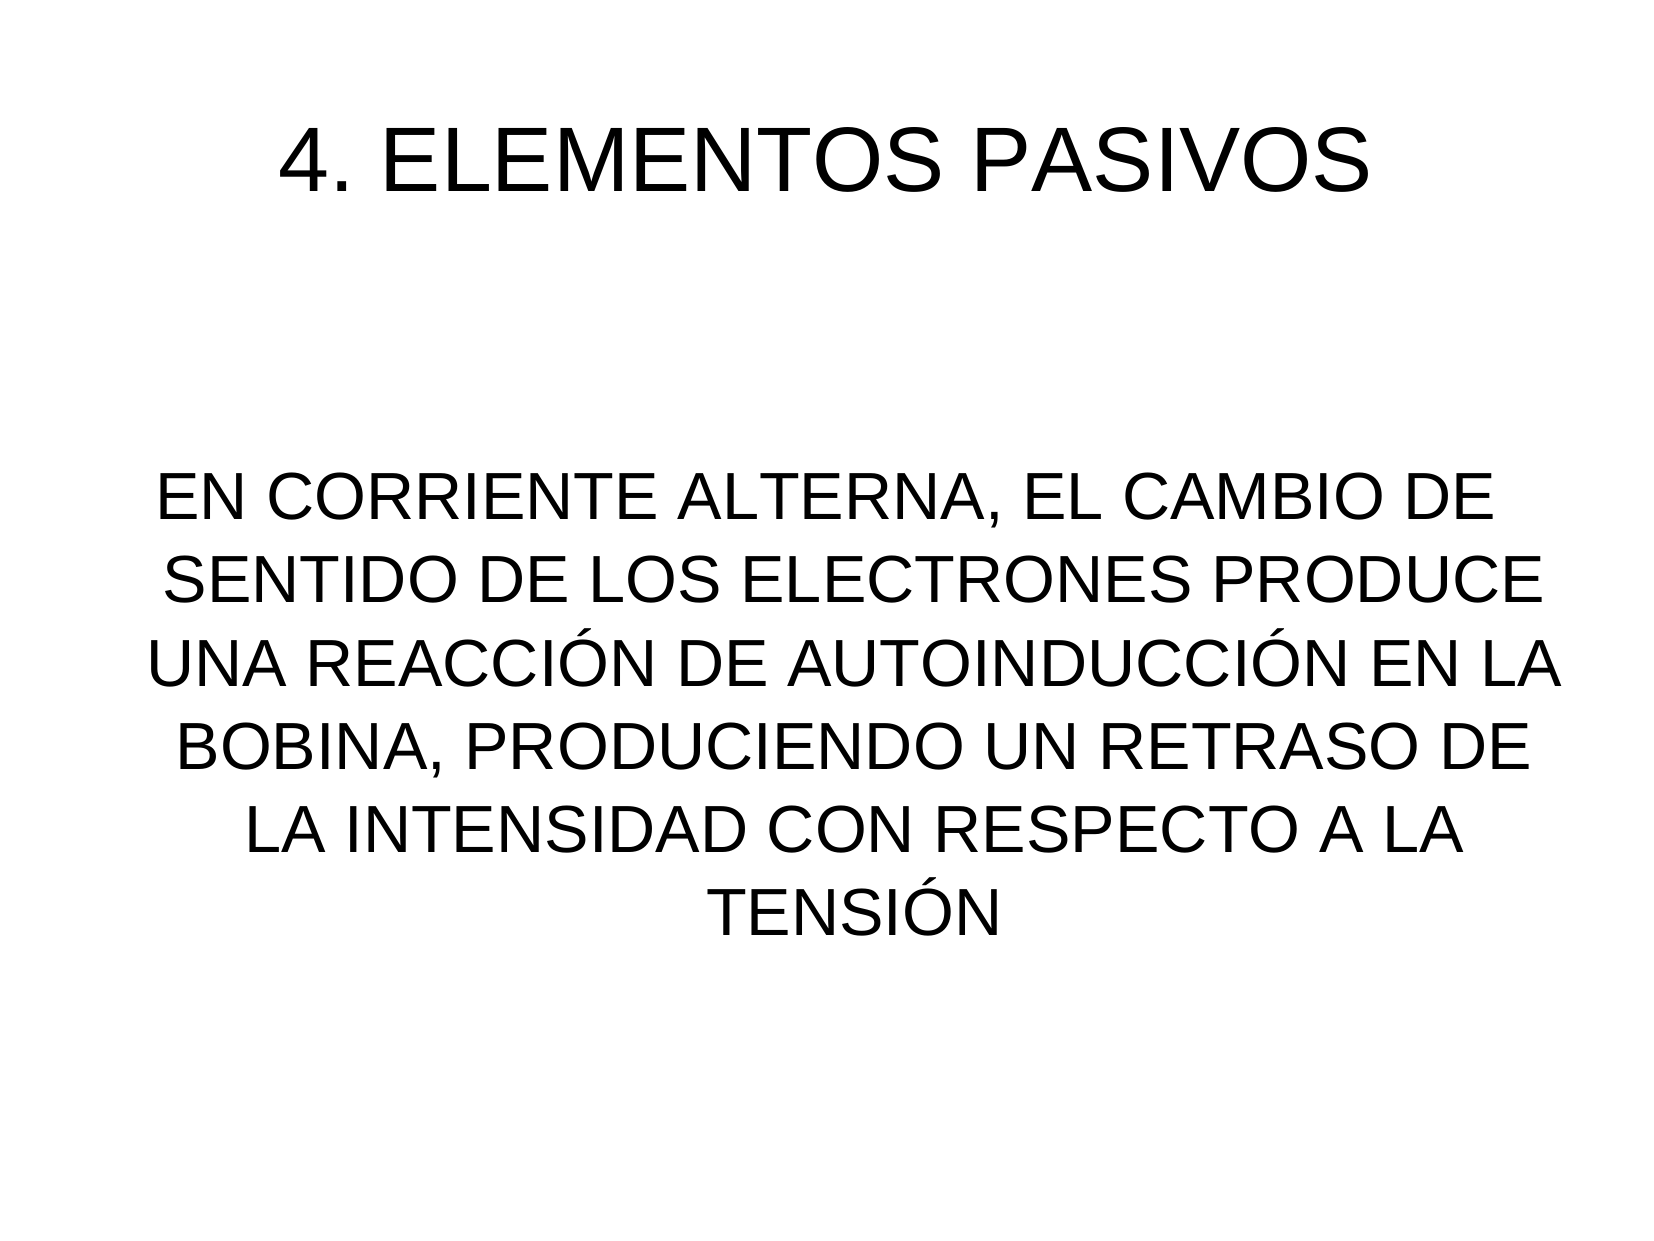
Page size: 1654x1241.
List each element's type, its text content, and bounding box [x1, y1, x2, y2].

title 4. ELEMENTOS PASIVOS [82, 38, 1571, 268]
subtitle EN CORRIENTE ALTERNA, EL CAMBIO DE SENTIDO DE LOS ELECTRONES PRODUCE UNA REACCIÓN DE AUTOINDUCCIÓN EN LA BOBINA, PRODUCIENDO UN RETRASO DE LA INTENSIDAD CON RESPECTO A LA TENSIÓN [82, 290, 1571, 1109]
